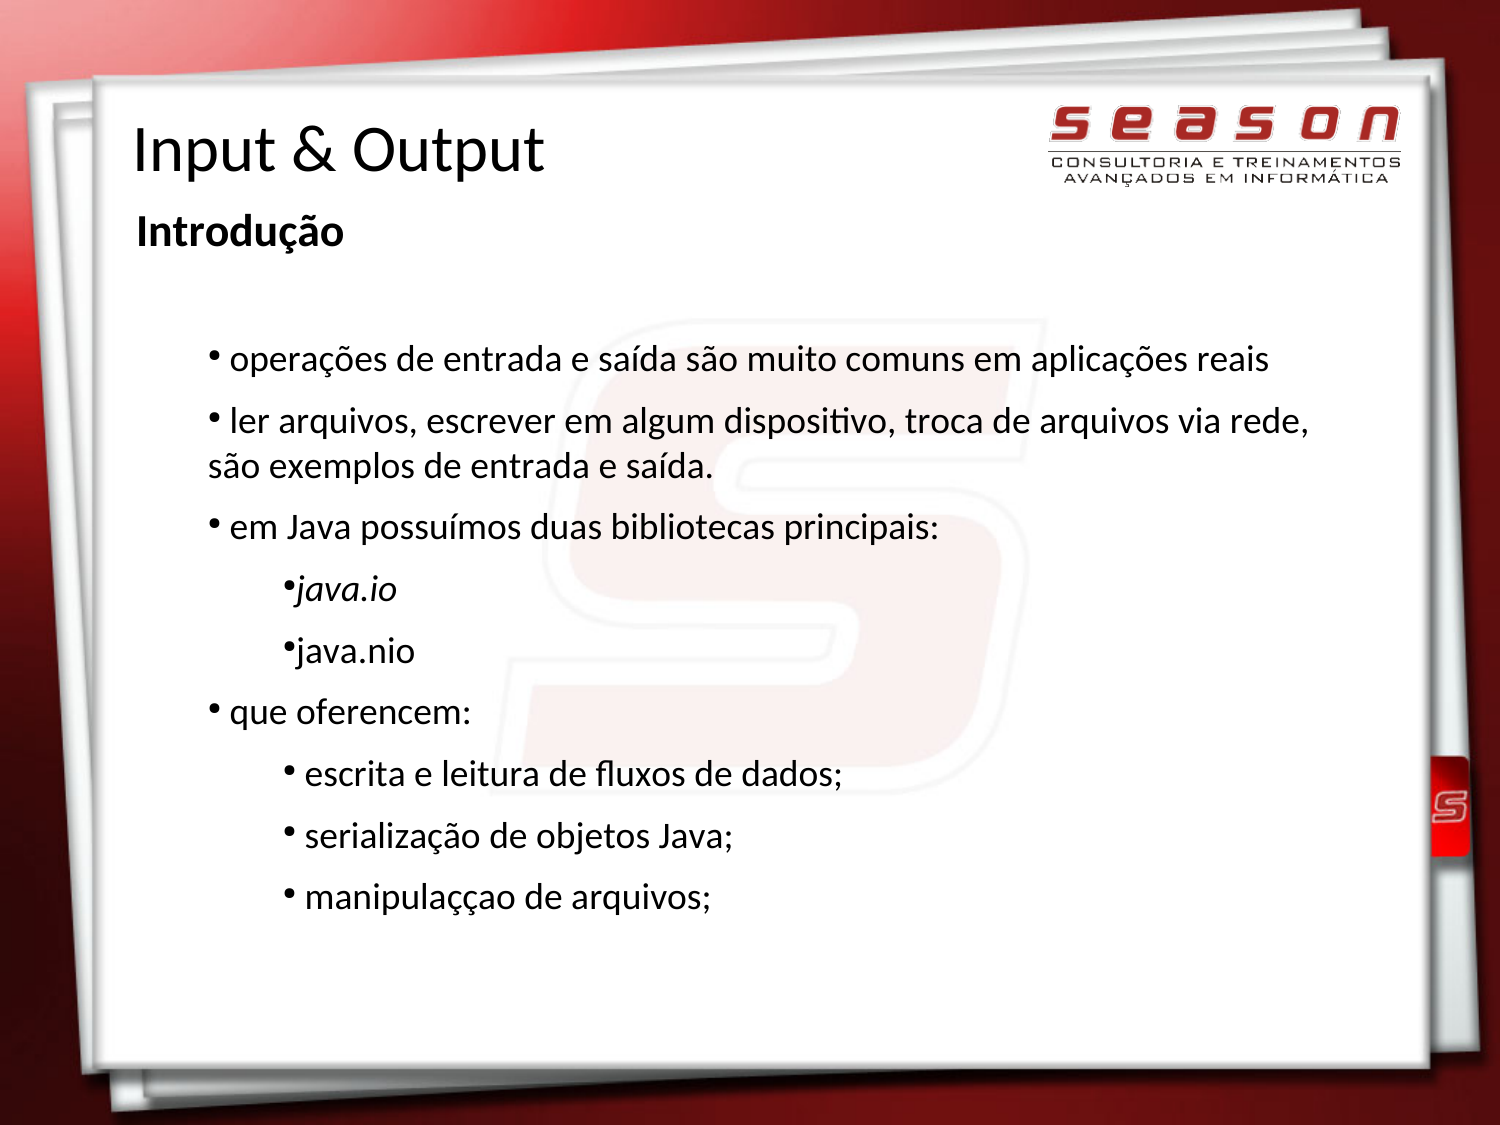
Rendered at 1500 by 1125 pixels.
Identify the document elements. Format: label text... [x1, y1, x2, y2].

text_box operações de entrada e saída são muito comuns em aplicações reais ler arquivos, escrever em algum dispositivo, troca de arquivos via rede, são exemplos de entrada e saída. em Java possuímos duas bibliotecas principais: java.io java.nio que oferencem: escrita e leitura de fluxos de dados; serialização de objetos Java; manipulaççao de arquivos; [207, 311, 1328, 940]
title Input & Output [118, 33, 1394, 257]
picture [0, 0, 1500, 1125]
text_box Introdução [119, 200, 1240, 256]
